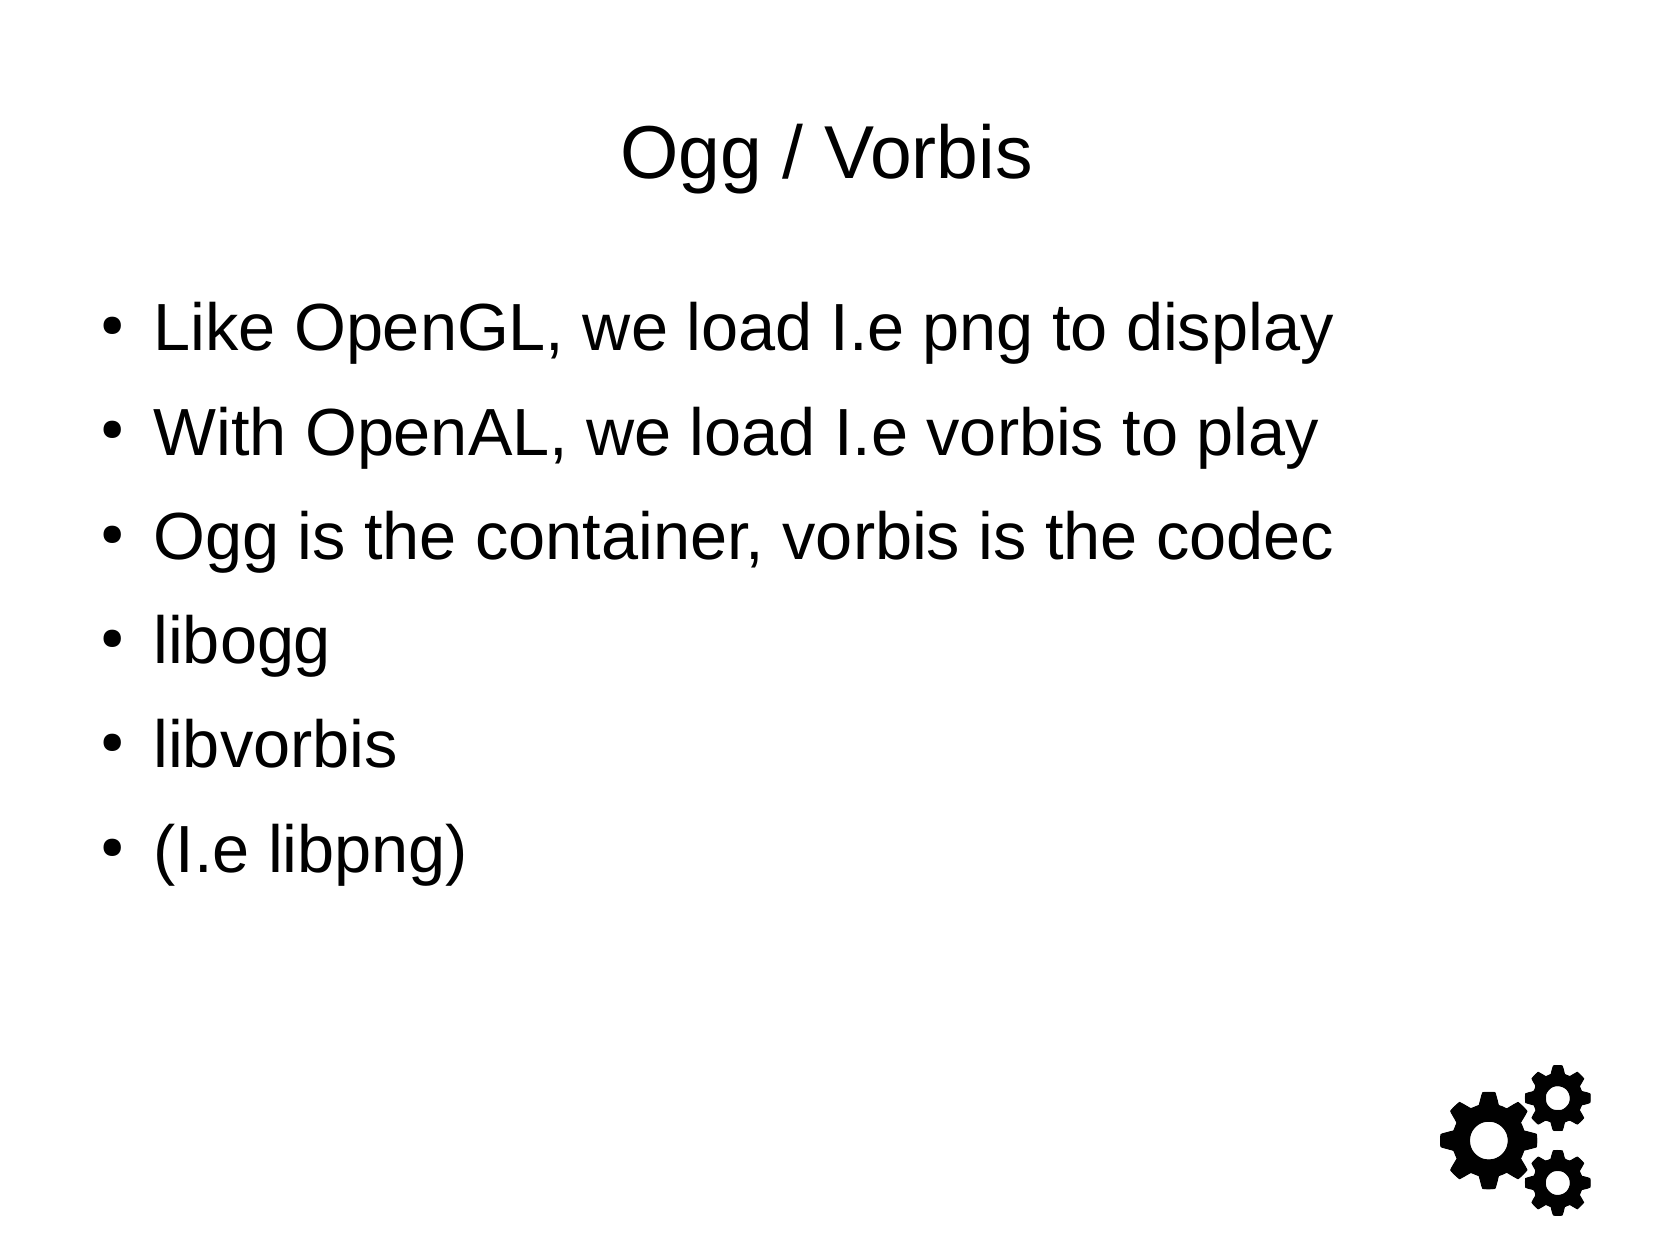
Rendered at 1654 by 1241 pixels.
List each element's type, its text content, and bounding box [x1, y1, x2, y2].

text_box [82, 290, 1571, 1010]
picture [1440, 1065, 1591, 1216]
title Ogg / Vorbis [82, 49, 1571, 257]
